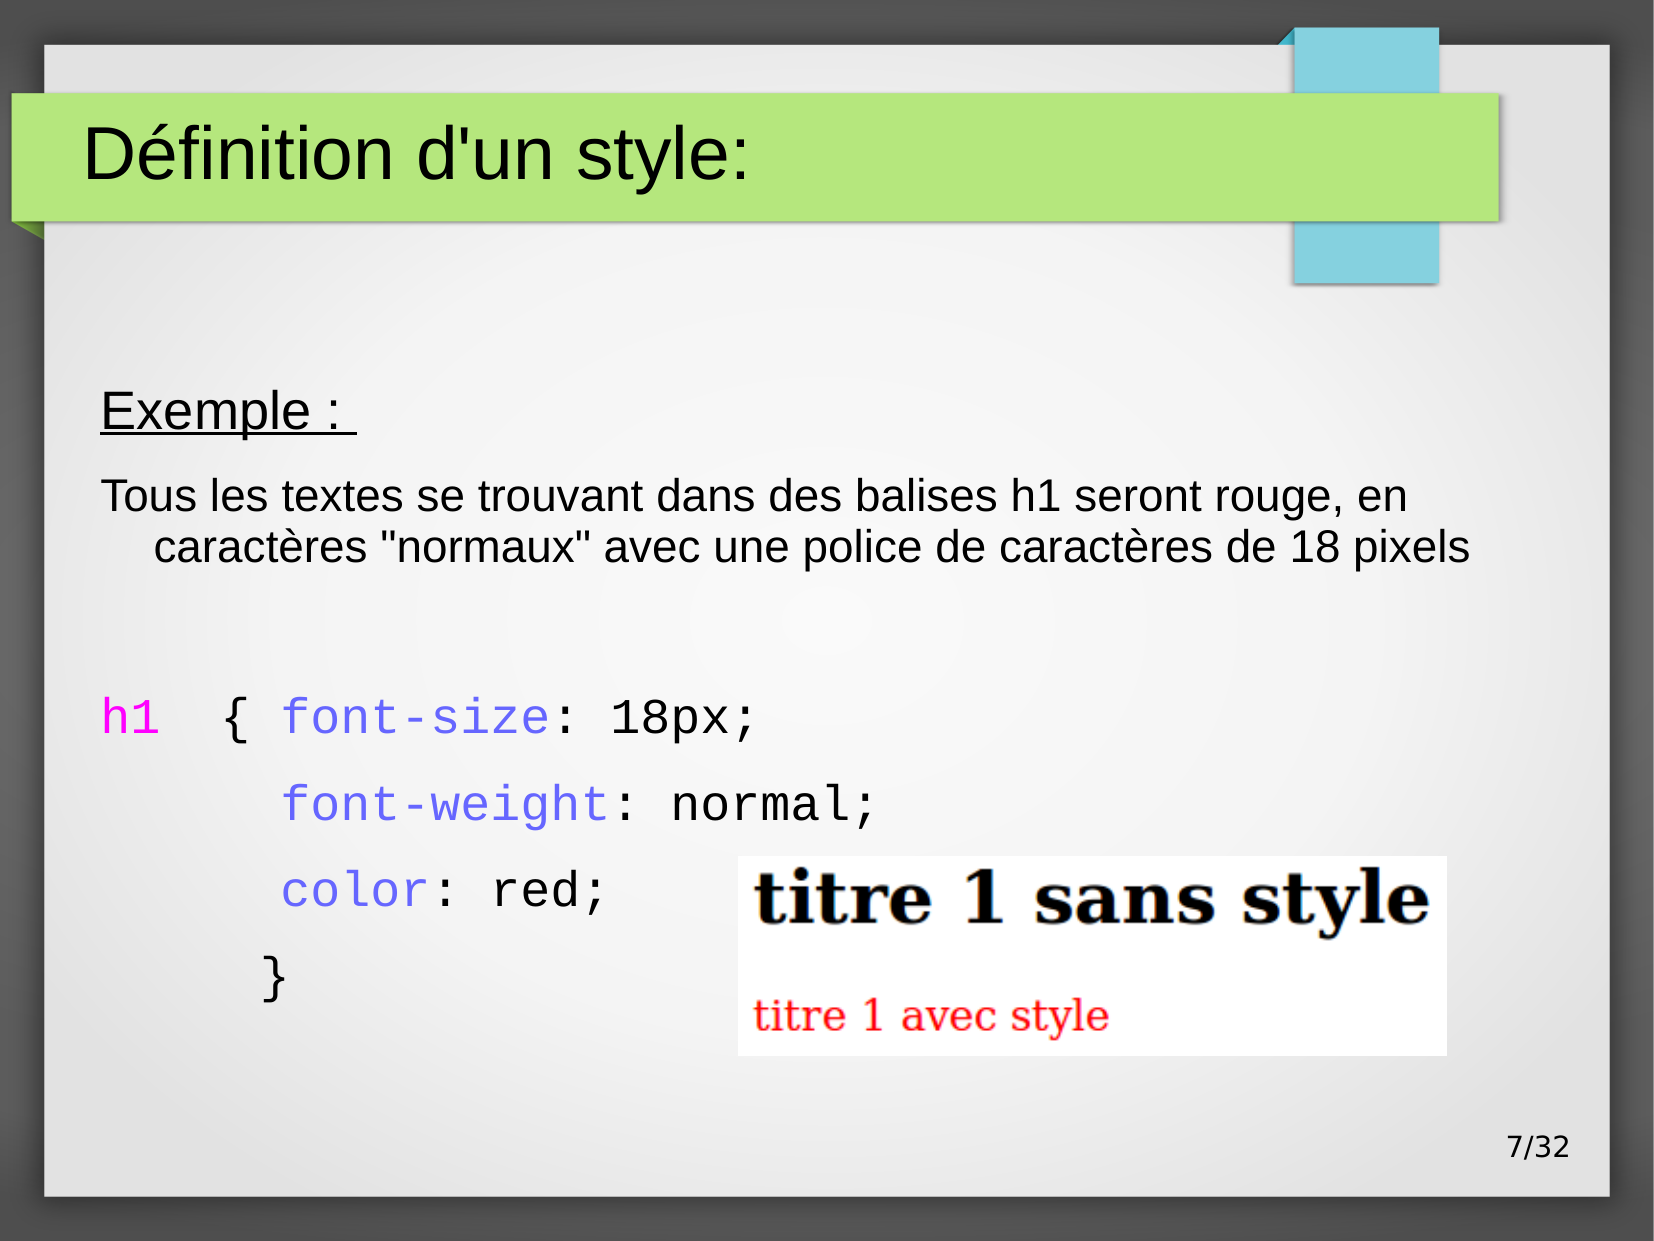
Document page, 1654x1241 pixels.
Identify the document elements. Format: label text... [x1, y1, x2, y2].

list Exemple : Tous les textes se trouvant dans des balises h1 seront rouge, en caractères "normaux" avec une police de caractères de 18 pixels h1 { font-size: 18px; font-weight: normal; color: red; } [82, 290, 1571, 1094]
title Définition d'un style: [82, 94, 1264, 213]
picture [0, 0, 1654, 1241]
